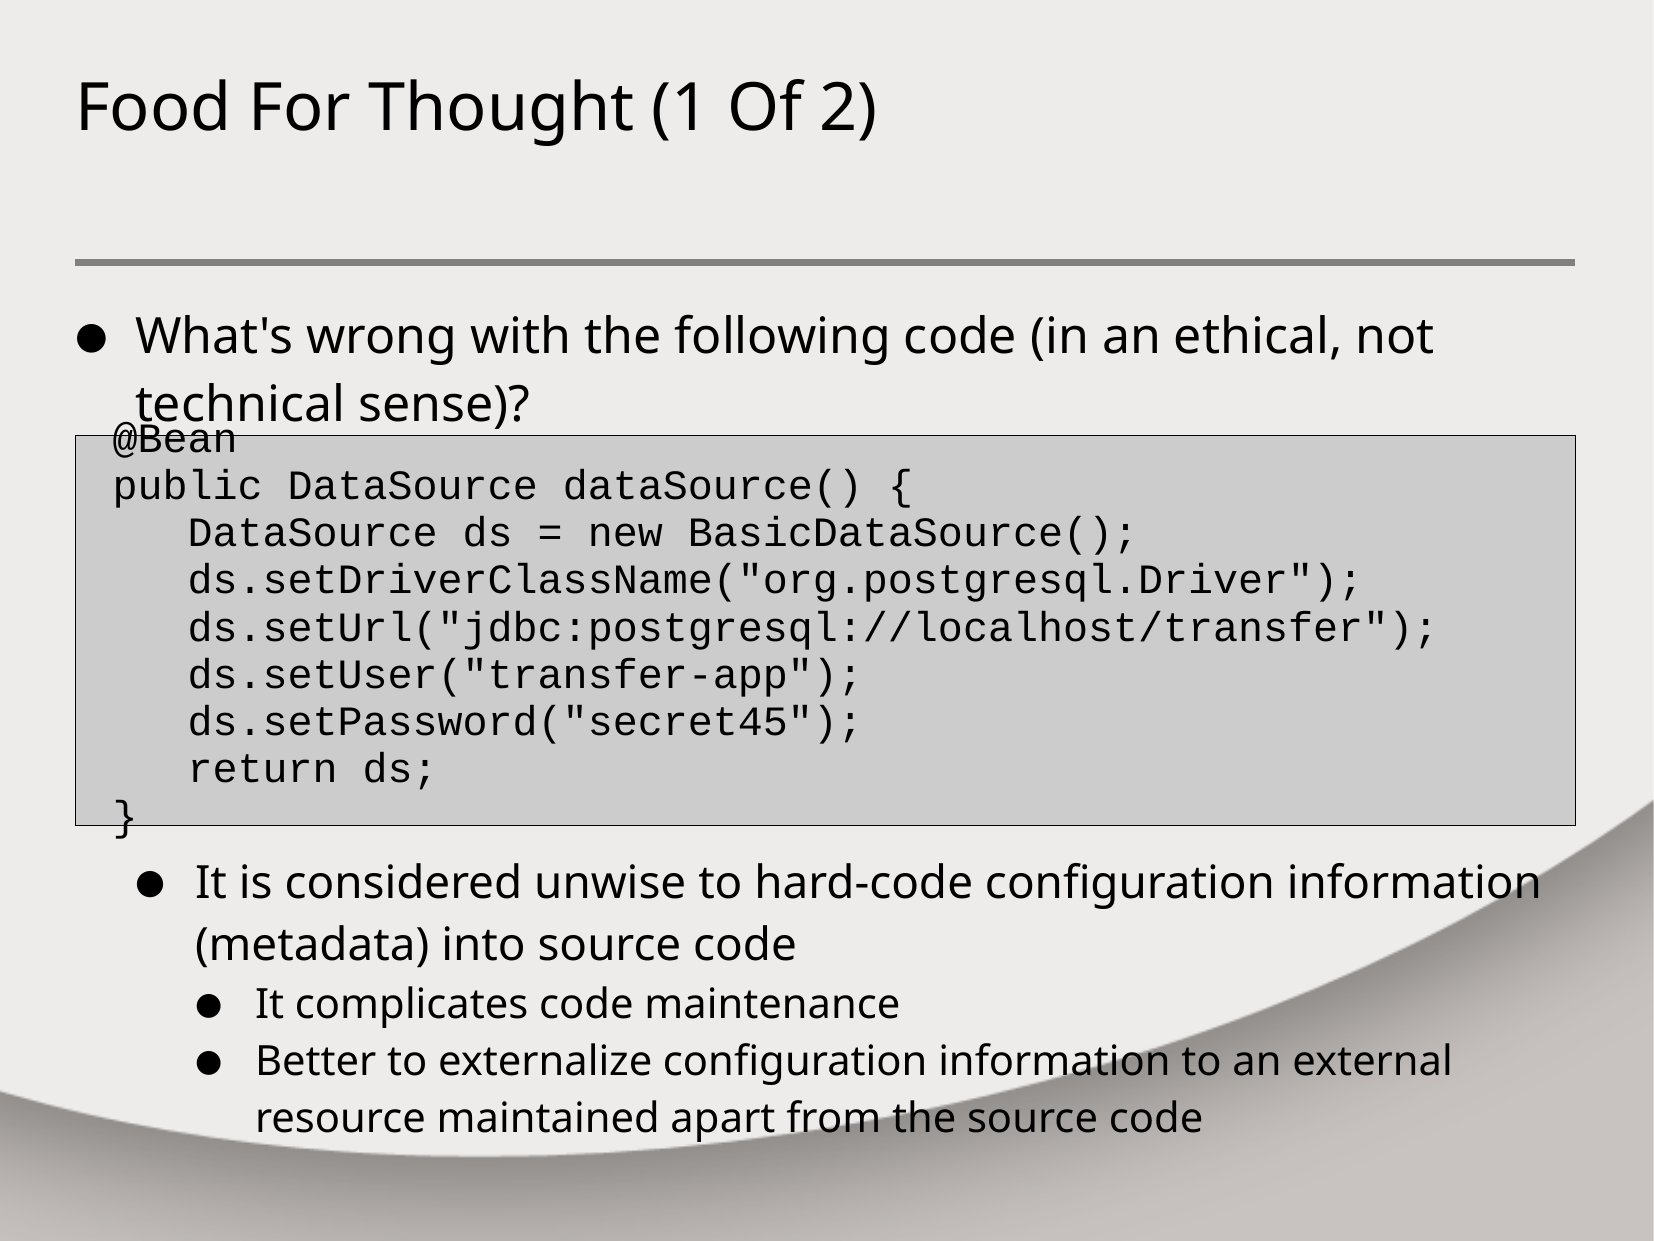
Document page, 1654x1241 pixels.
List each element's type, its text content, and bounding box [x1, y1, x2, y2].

list What's wrong with the following code (in an ethical, not technical sense)? It is considered unwise to hard-code configuration information (metadata) into source code It complicates code maintenance Better to externalize configuration information to an external resource maintained apart from the source code [75, 826, 1576, 1163]
list What's wrong with the following code (in an ethical, not technical sense)? It is considered unwise to hard-code configuration information (metadata) into source code It complicates code maintenance Better to externalize configuration information to an external resource maintained apart from the source code [75, 300, 1576, 435]
title Food For Thought (1 Of 2) [75, 75, 1576, 226]
picture [0, 0, 1654, 1241]
text_box @Bean public DataSource dataSource() { DataSource ds = new BasicDataSource(); ds.setDriverClassName("org.postgresql.Driver"); ds.setUrl("jdbc:postgresql://localhost/transfer"); ds.setUser("transfer-app"); ds.setPassword("secret45"); return ds; } [75, 435, 1576, 826]
